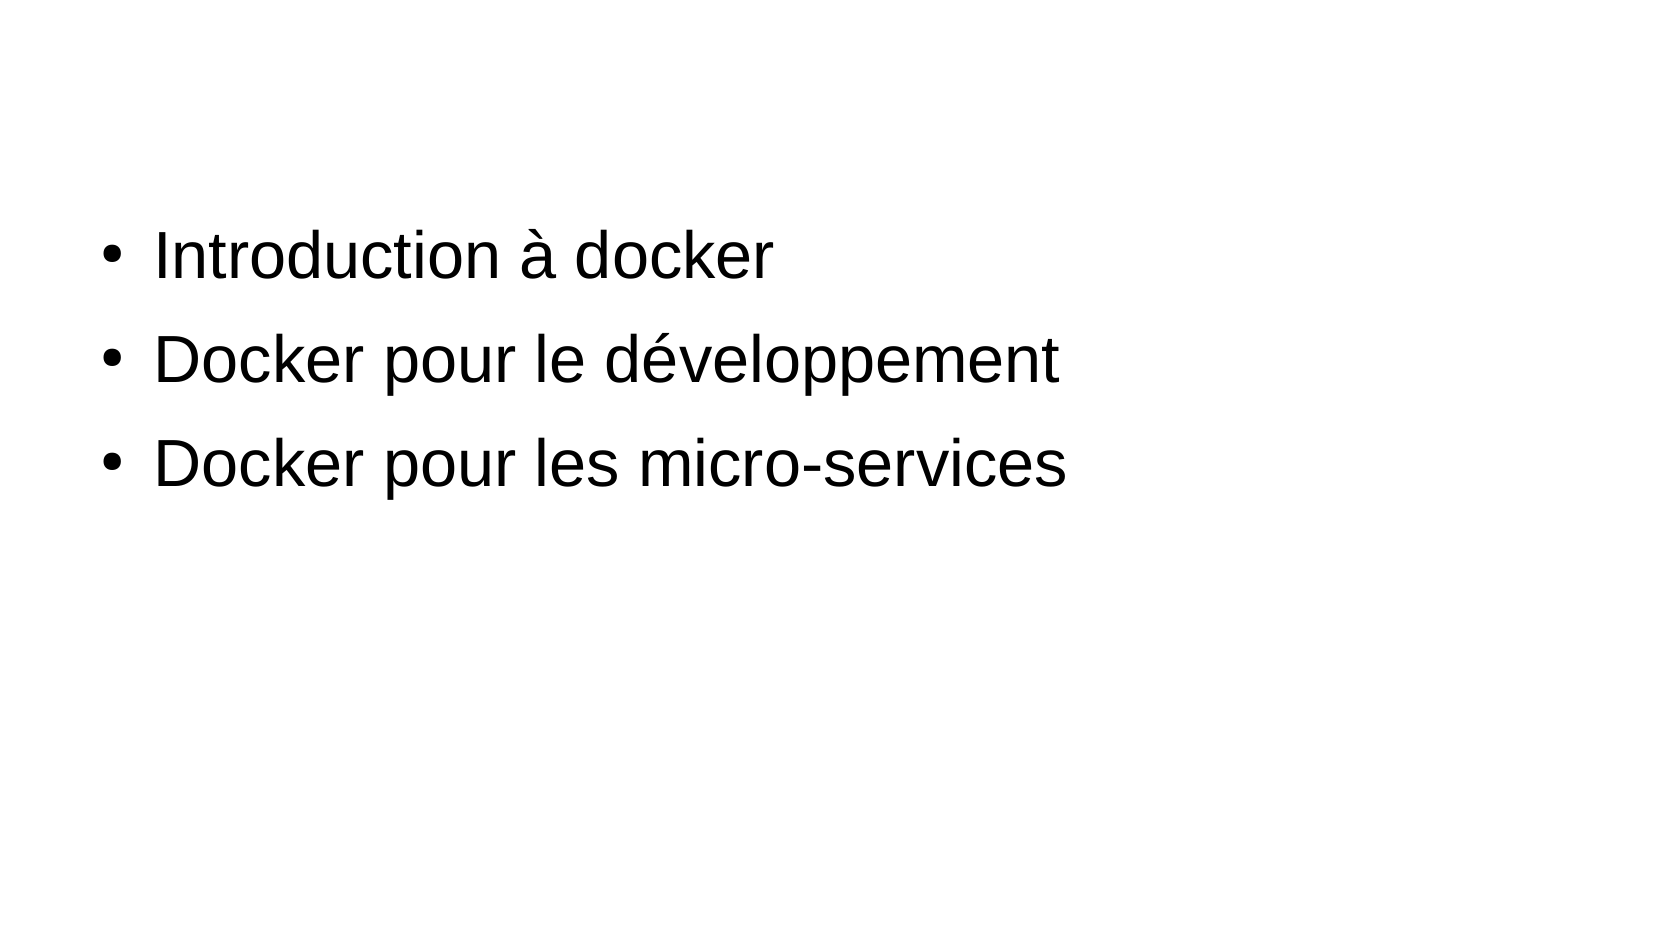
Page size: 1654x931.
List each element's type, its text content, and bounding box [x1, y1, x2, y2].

list Introduction à docker Docker pour le développement Docker pour les micro-services [82, 217, 1571, 758]
